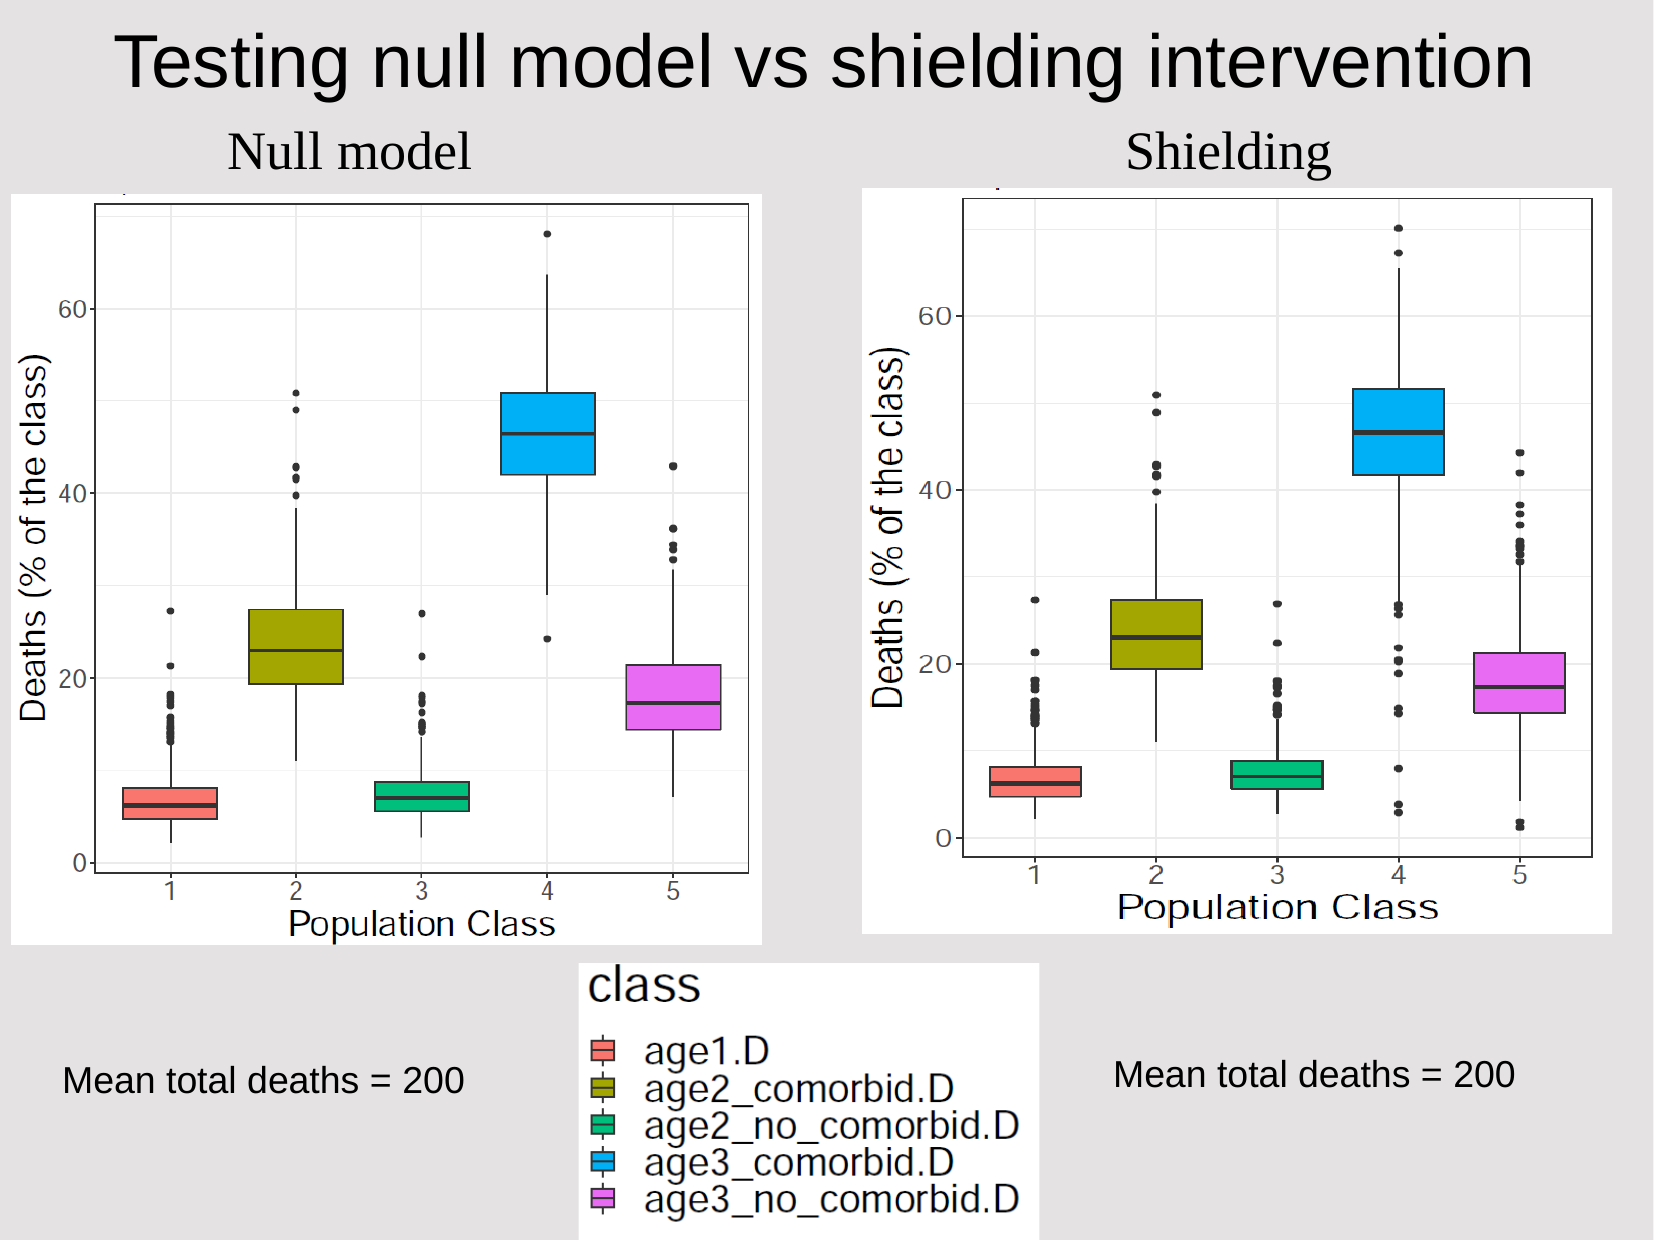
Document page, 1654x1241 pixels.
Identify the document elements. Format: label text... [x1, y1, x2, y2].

text_box Shielding [1110, 113, 1537, 213]
text_box Mean total deaths = 200 [47, 1009, 567, 1151]
picture [862, 188, 1613, 934]
picture [11, 194, 762, 945]
text_box Null model [212, 113, 639, 213]
text_box Mean total deaths = 200 [1098, 1003, 1619, 1145]
text_box Testing null model vs shielding intervention [98, 11, 1572, 111]
picture [578, 963, 1040, 1241]
